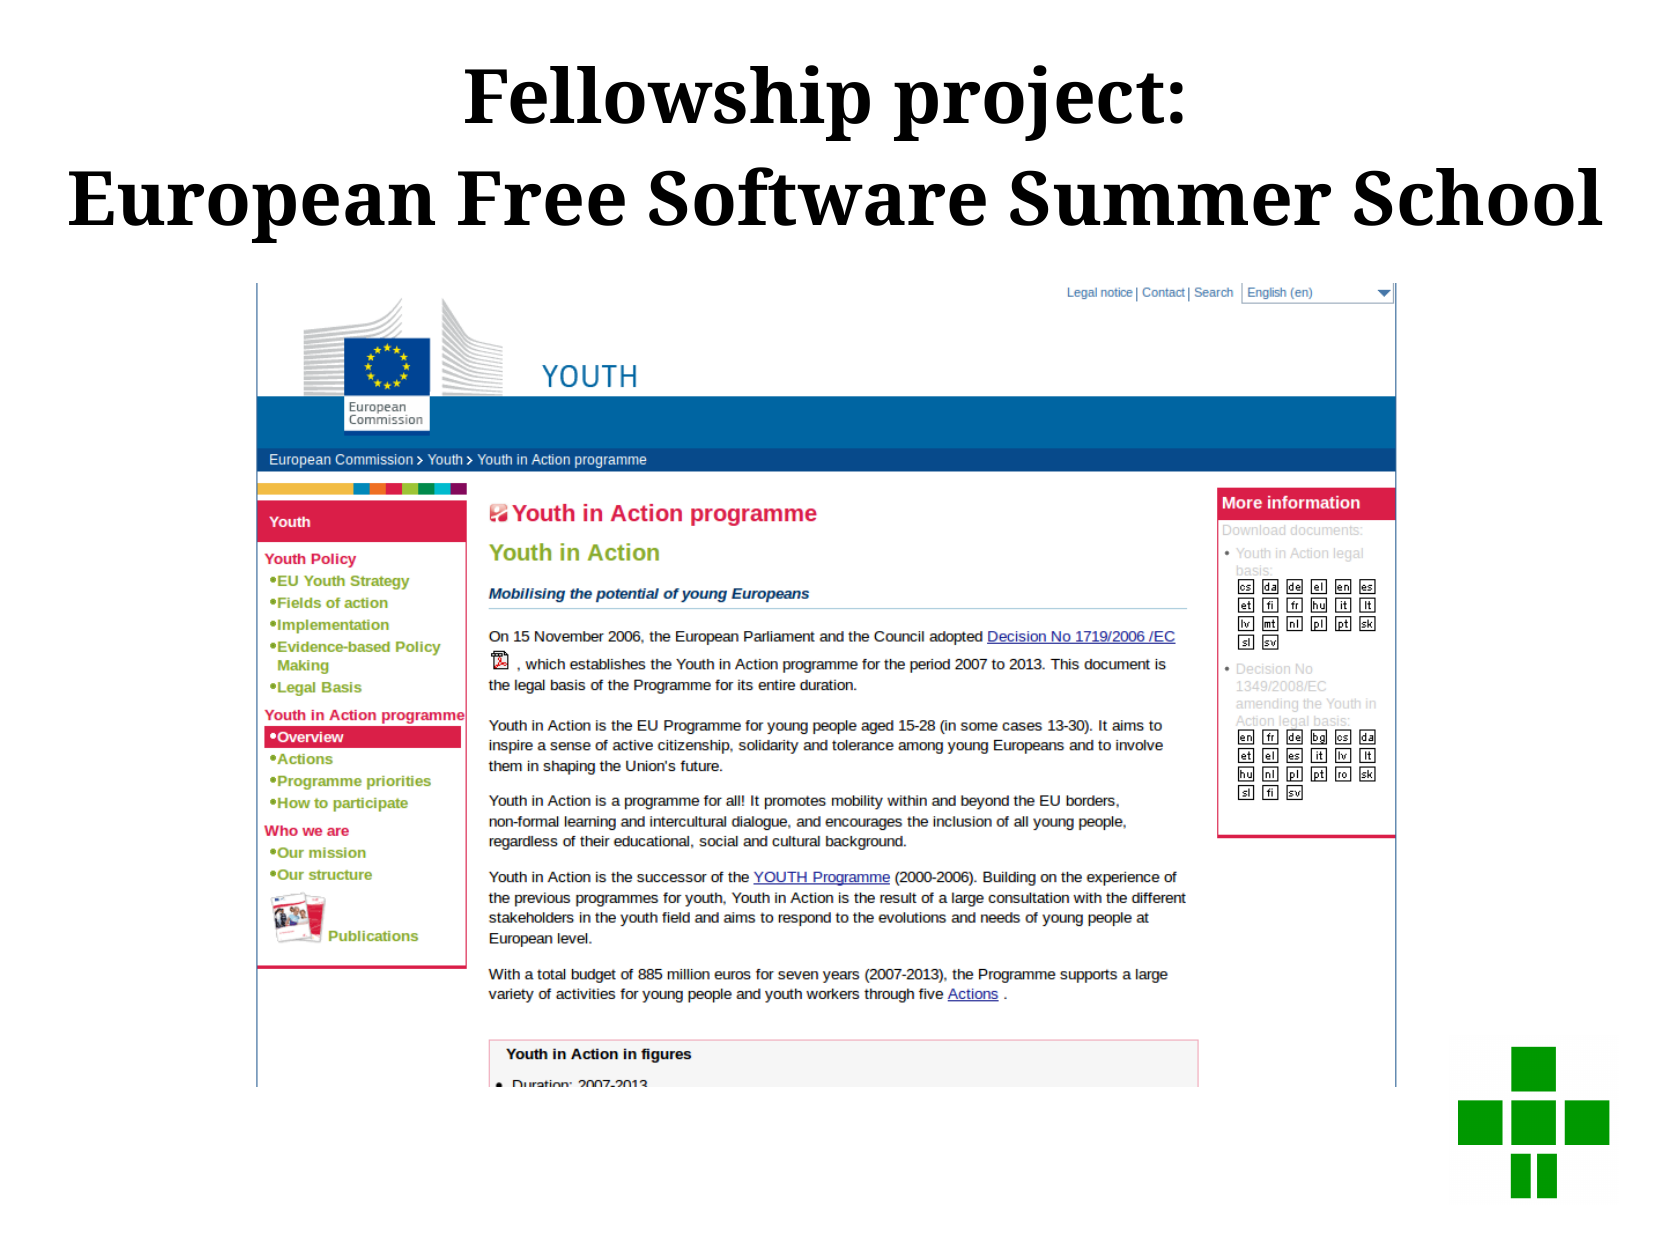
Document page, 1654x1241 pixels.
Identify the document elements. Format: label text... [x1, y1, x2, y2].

picture [1449, 1035, 1619, 1205]
text_box Fellowship project: European Free Software Summer School [27, 35, 1646, 296]
picture [246, 296, 1408, 1087]
